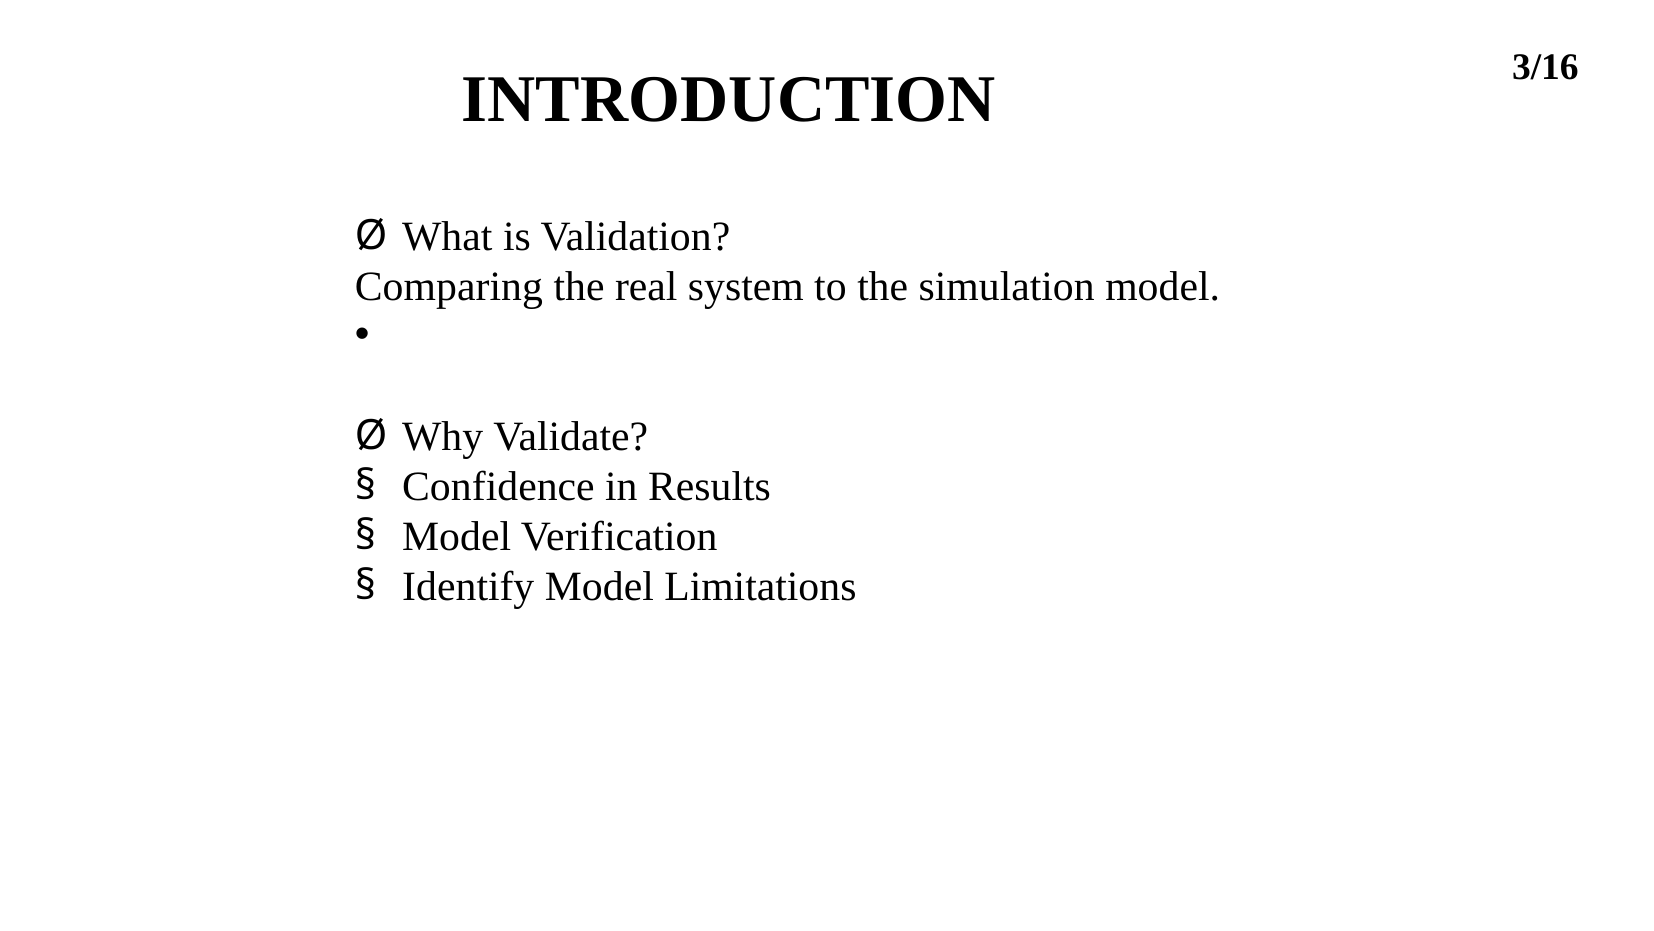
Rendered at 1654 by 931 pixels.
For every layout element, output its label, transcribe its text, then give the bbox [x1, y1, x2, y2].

text_box INTRODUCTION [446, 46, 1143, 143]
text_box What is Validation? Comparing the real system to the simulation model. Why Validate? Confidence in Results Model Verification Identify Model Limitations [340, 200, 1314, 722]
text_box 3/16 [1496, 34, 1598, 95]
